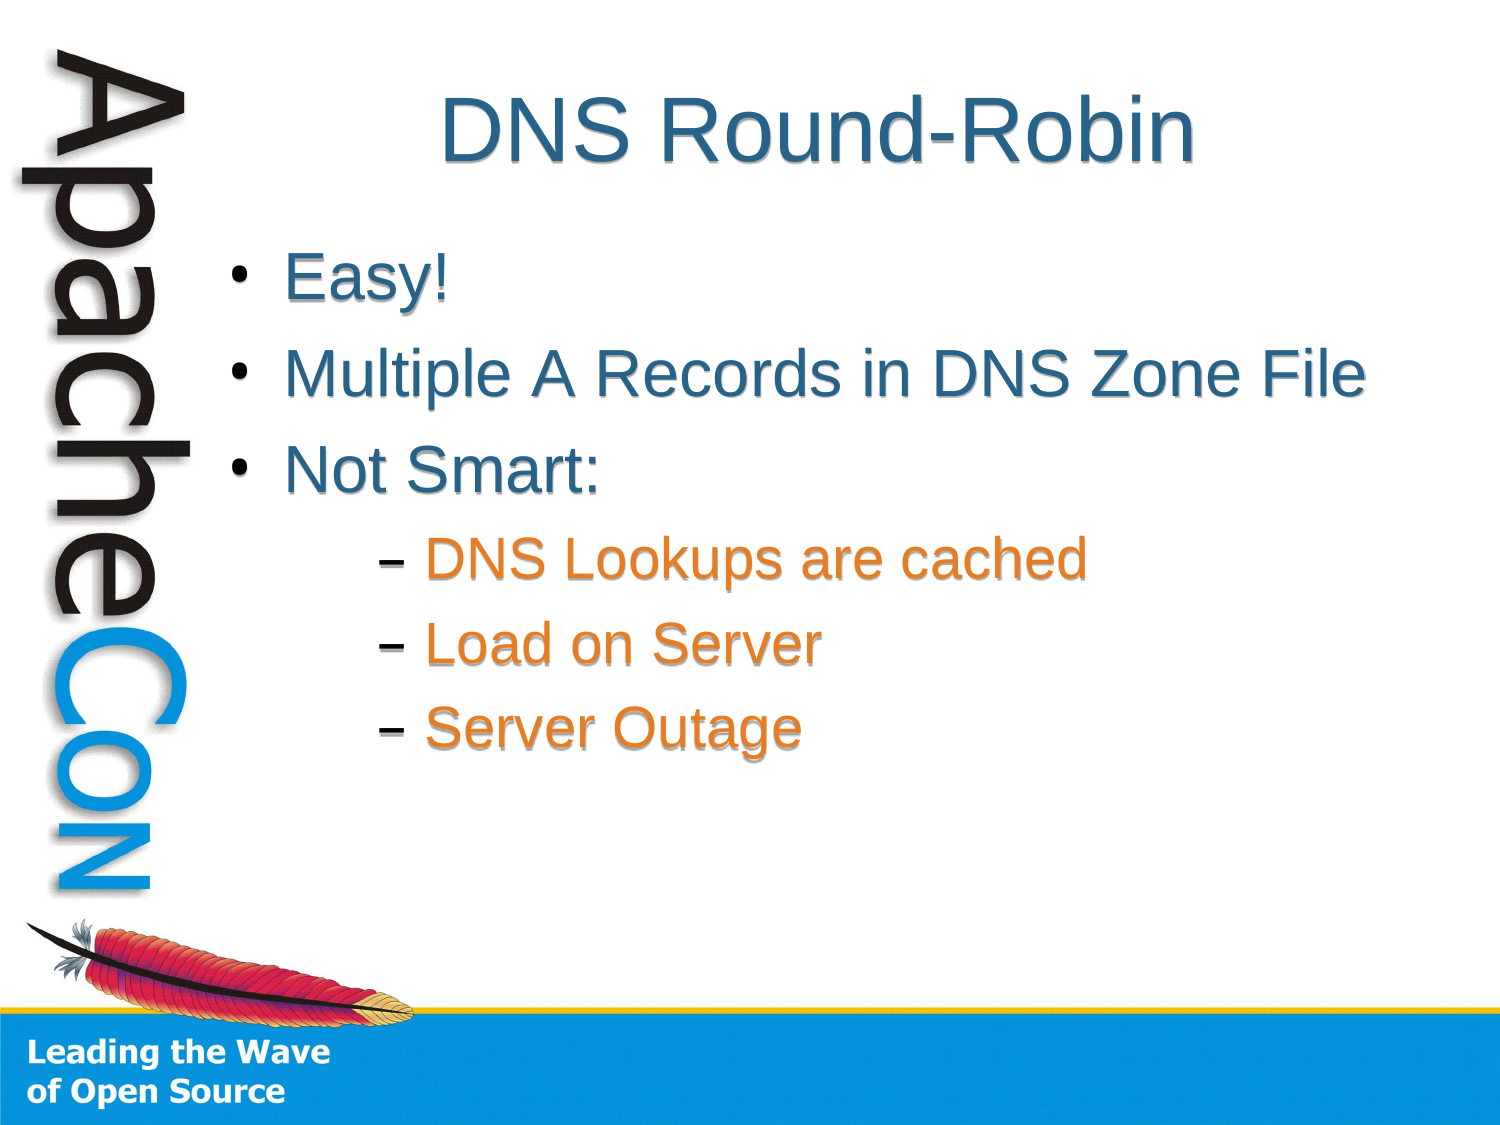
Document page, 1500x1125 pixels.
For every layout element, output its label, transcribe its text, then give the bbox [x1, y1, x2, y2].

title DNS Round-Robin [212, 62, 1426, 188]
list Easy! Multiple A Records in DNS Zone File Not Smart: DNS Lookups are cached Load on Server Server Outage [212, 224, 1426, 913]
